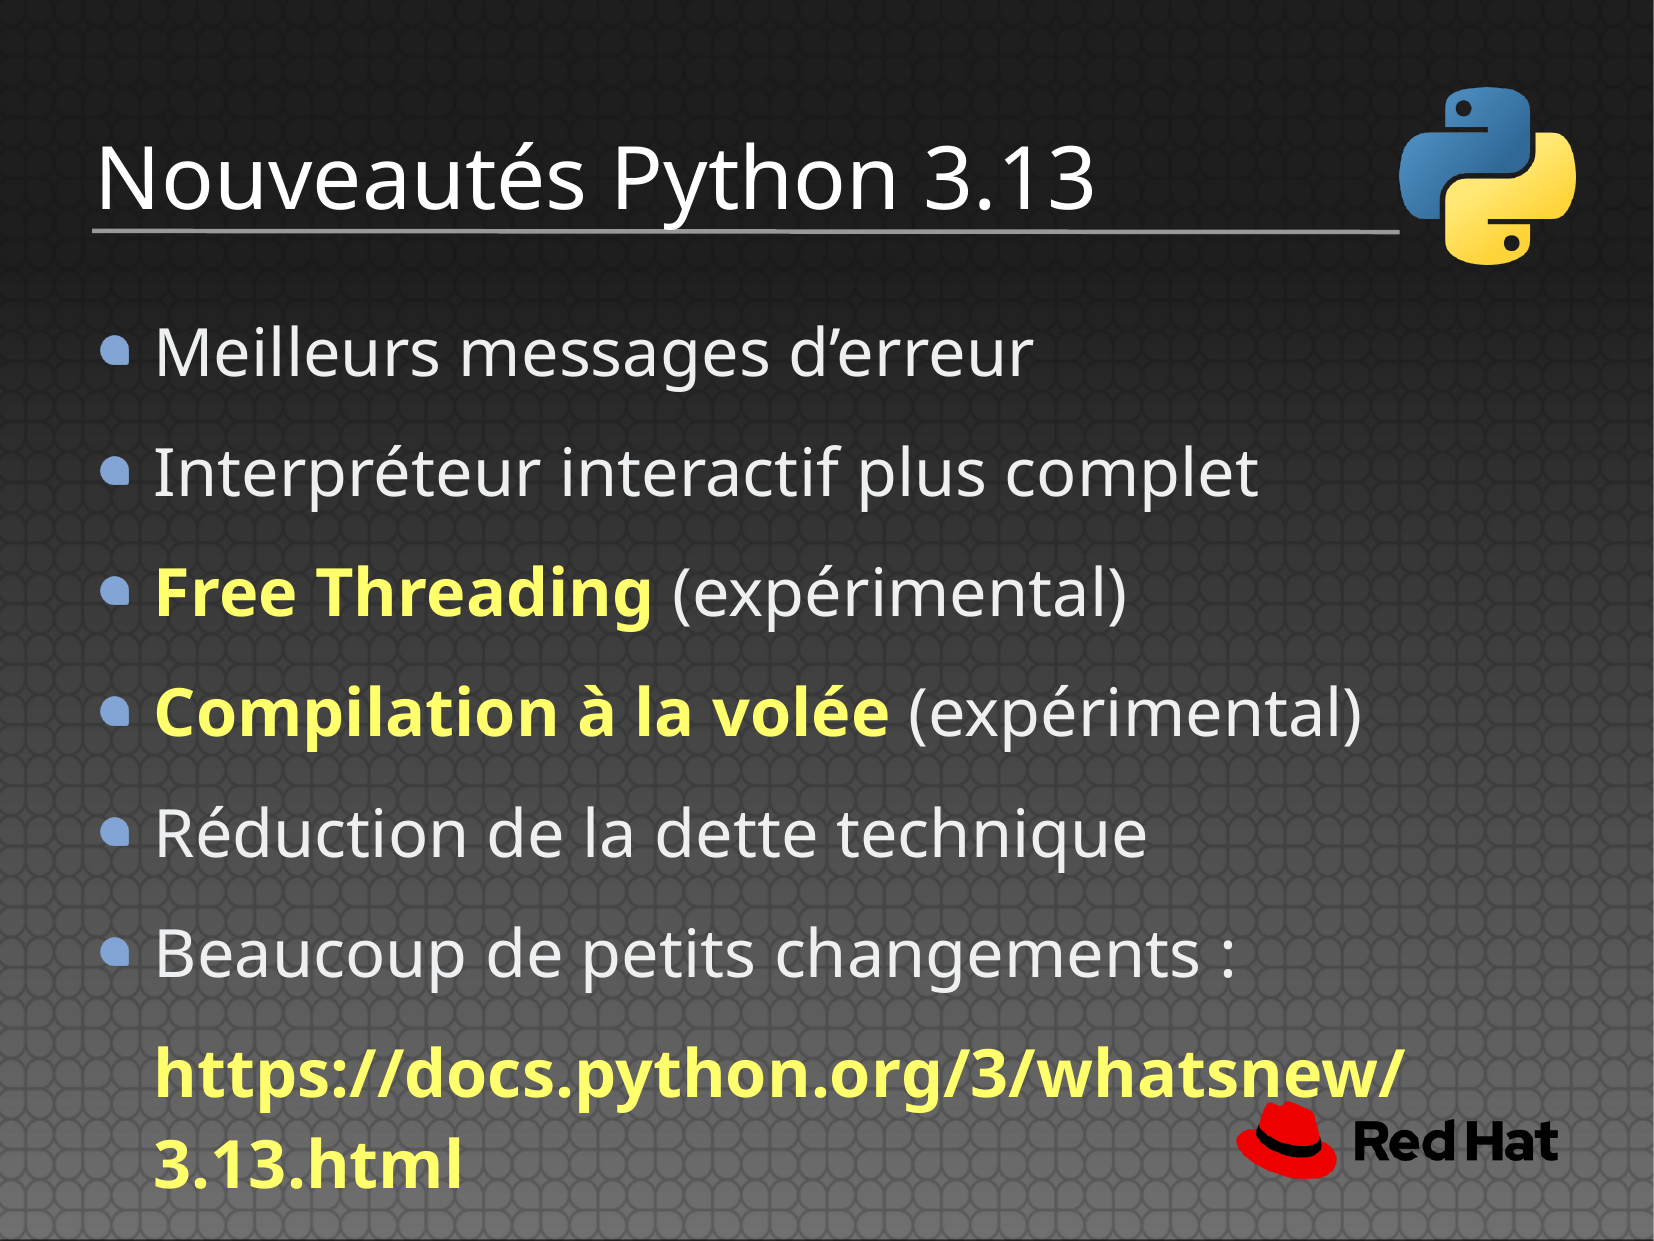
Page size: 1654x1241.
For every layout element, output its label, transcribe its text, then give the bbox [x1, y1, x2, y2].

title Nouveautés Python 3.13 [94, 100, 1426, 251]
picture [0, 0, 1654, 1241]
list Meilleurs messages d’erreur Interpréteur interactif plus complet Free Threading (expérimental) Compilation à la volée (expérimental) Réduction de la dette technique Beaucoup de petits changements : https://docs.python.org/3/whatsnew/3.13.html [82, 304, 1629, 1076]
